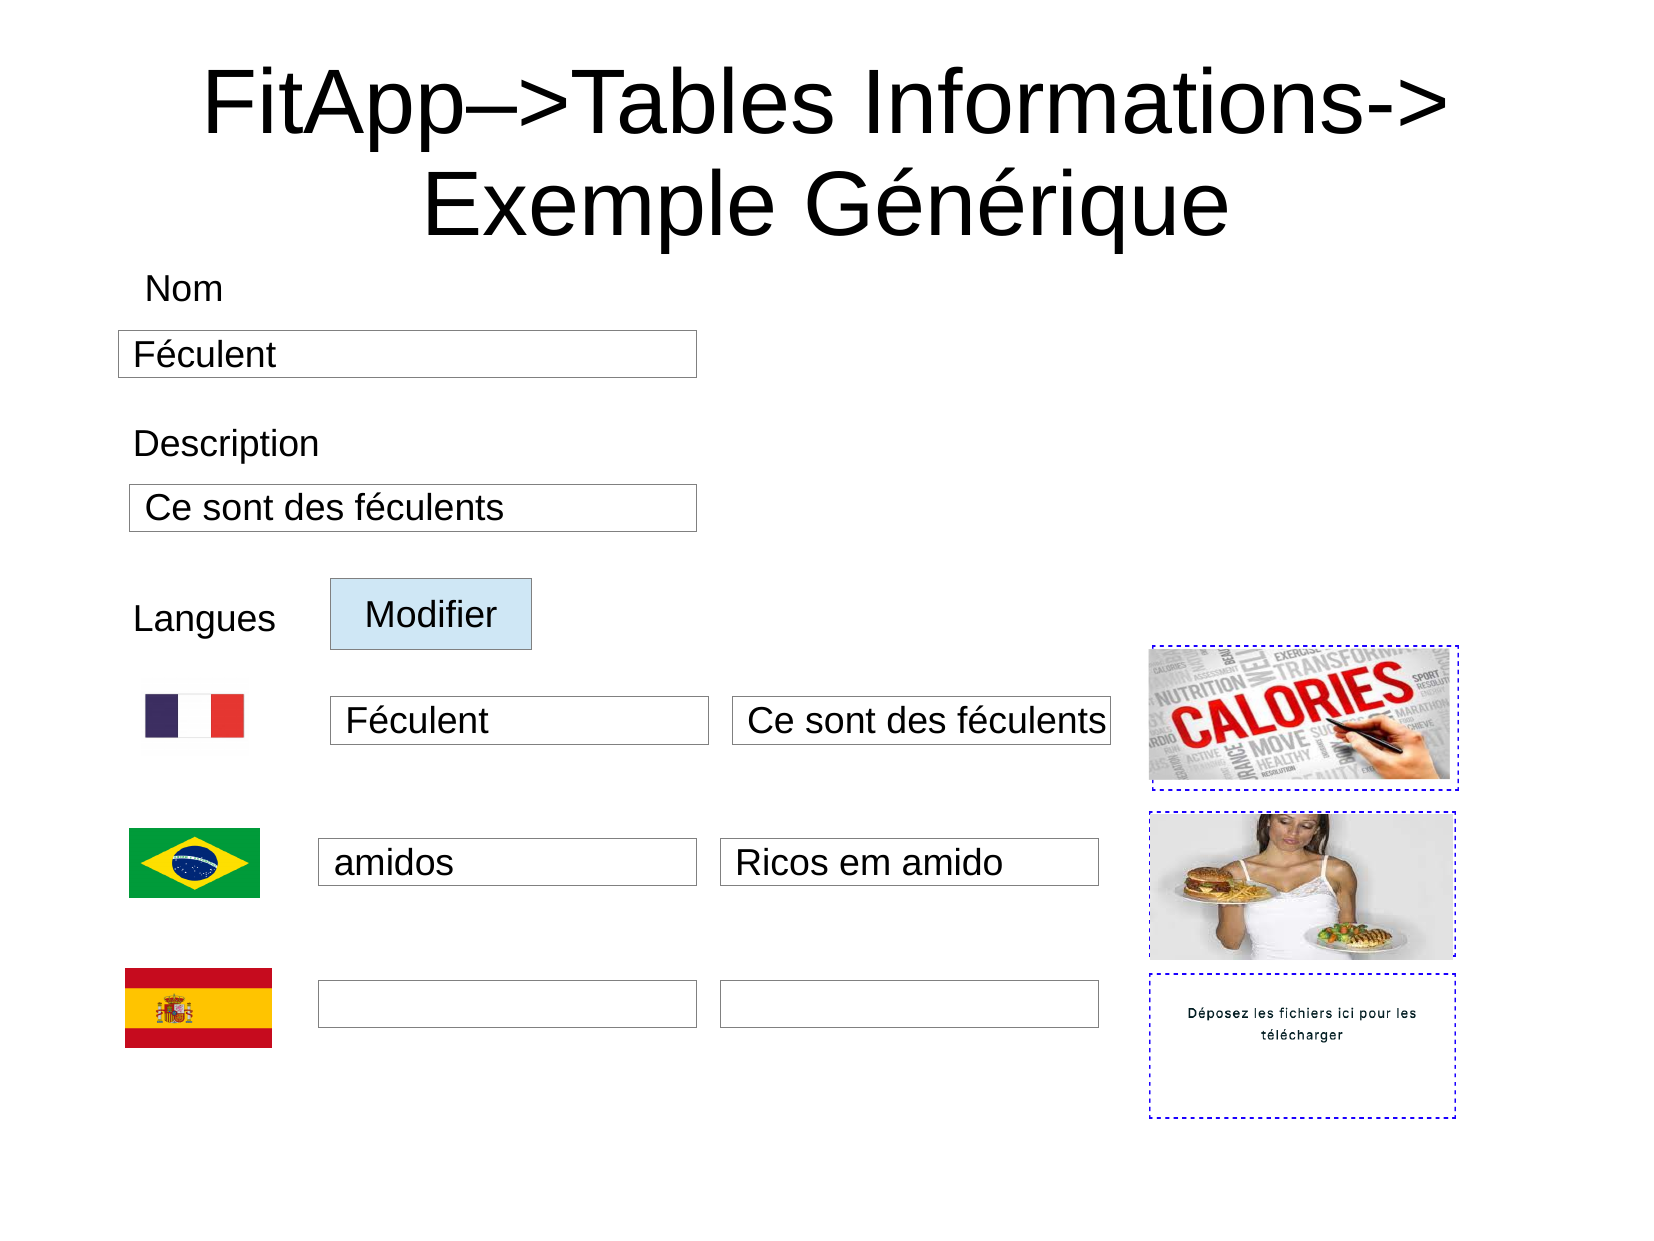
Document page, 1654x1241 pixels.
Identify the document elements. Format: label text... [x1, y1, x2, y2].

text_box Ricos em amido [720, 838, 1099, 886]
picture [129, 828, 260, 898]
text_box Féculent [330, 696, 709, 745]
text_box [720, 980, 1099, 1028]
picture [141, 677, 249, 756]
text_box Ce sont des féculents [129, 484, 697, 532]
picture [1145, 803, 1462, 960]
text_box amidos [318, 838, 697, 886]
title FitApp–>Tables Informations-> Exemple Générique [82, 49, 1571, 257]
picture [125, 968, 272, 1048]
text_box Nom [129, 259, 355, 317]
picture [1145, 965, 1462, 1123]
picture [1148, 637, 1465, 794]
text_box Langues [118, 590, 319, 650]
text_box Modifier [330, 578, 532, 650]
text_box Féculent [118, 330, 697, 378]
text_box [318, 980, 697, 1028]
text_box Description [118, 415, 343, 473]
text_box Ce sont des féculents [732, 696, 1111, 745]
